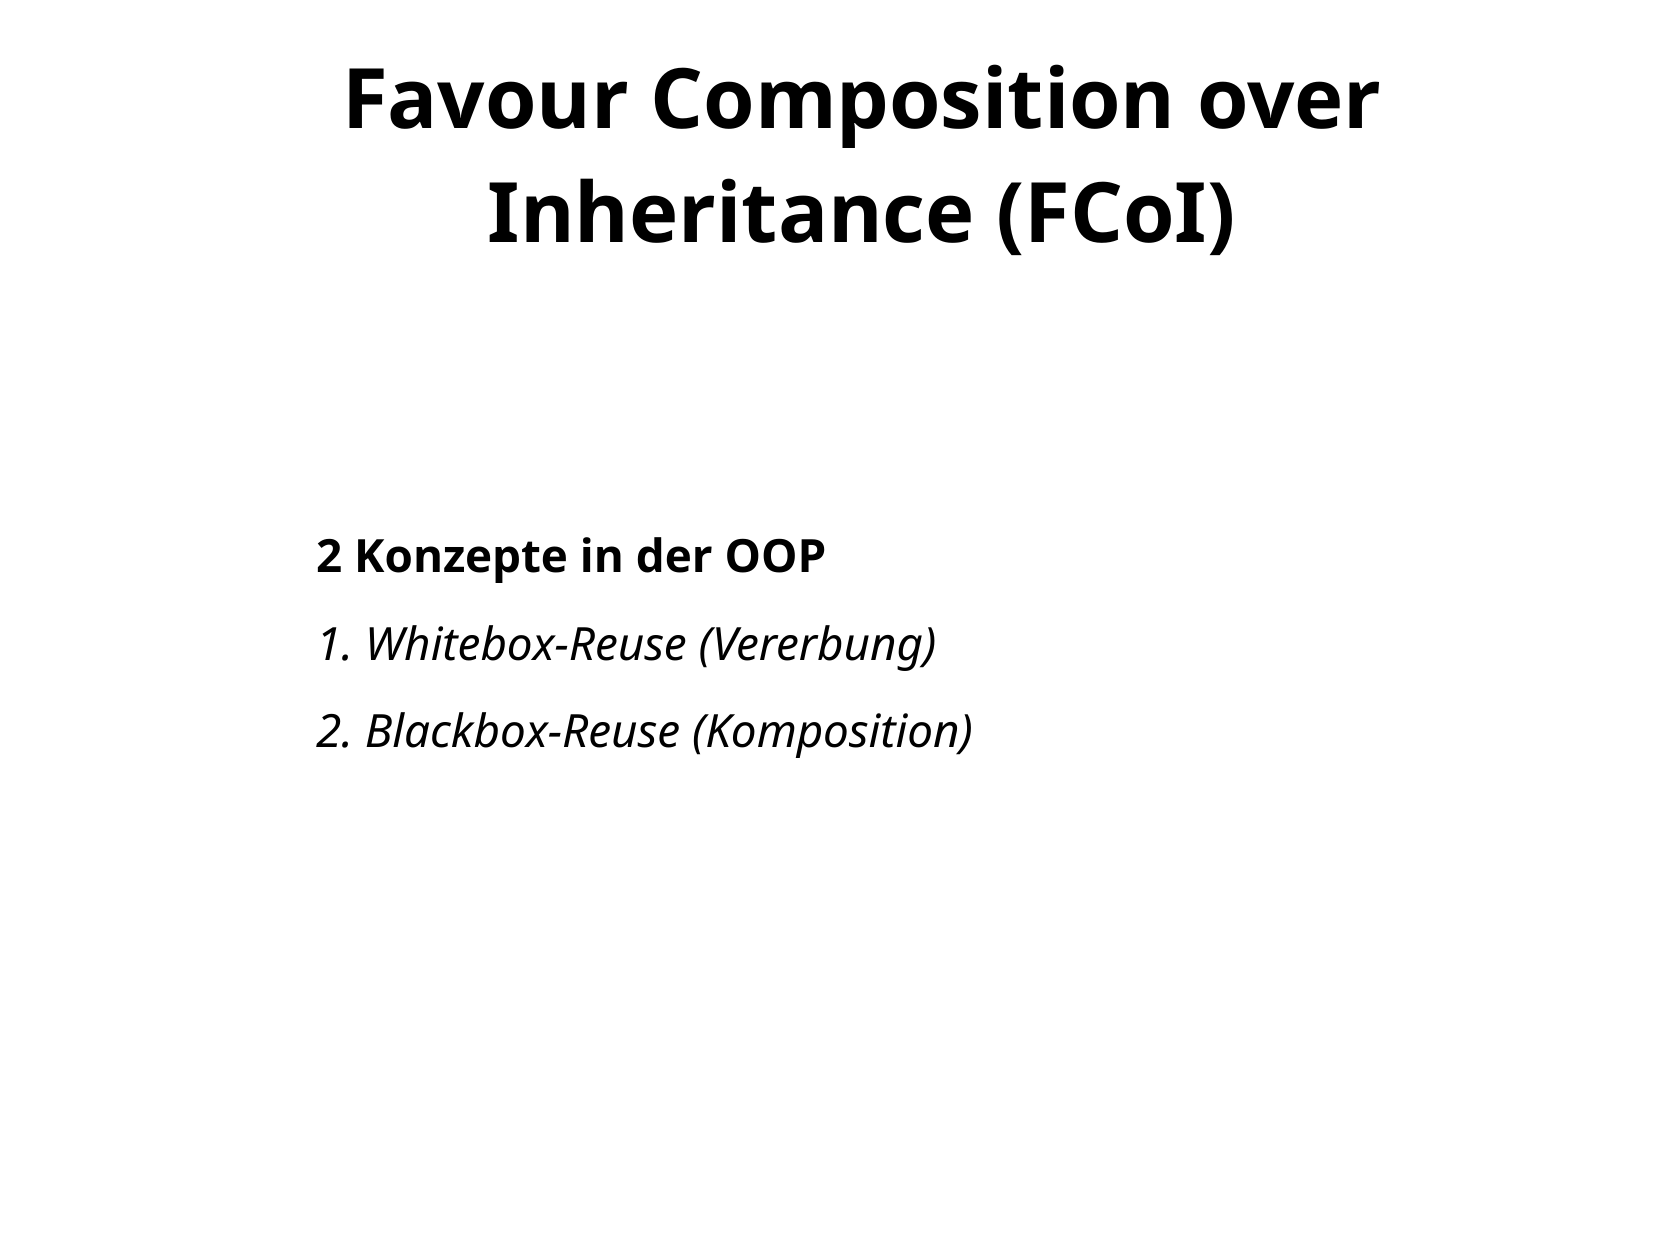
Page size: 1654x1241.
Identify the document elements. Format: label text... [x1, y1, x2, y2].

title Favour Composition over Inheritance (FCoI) [82, 48, 1571, 258]
text_box 2 Konzepte in der OOP 1. Whitebox-Reuse (Vererbung) 2. Blackbox-Reuse (Komposition) [301, 516, 1376, 754]
